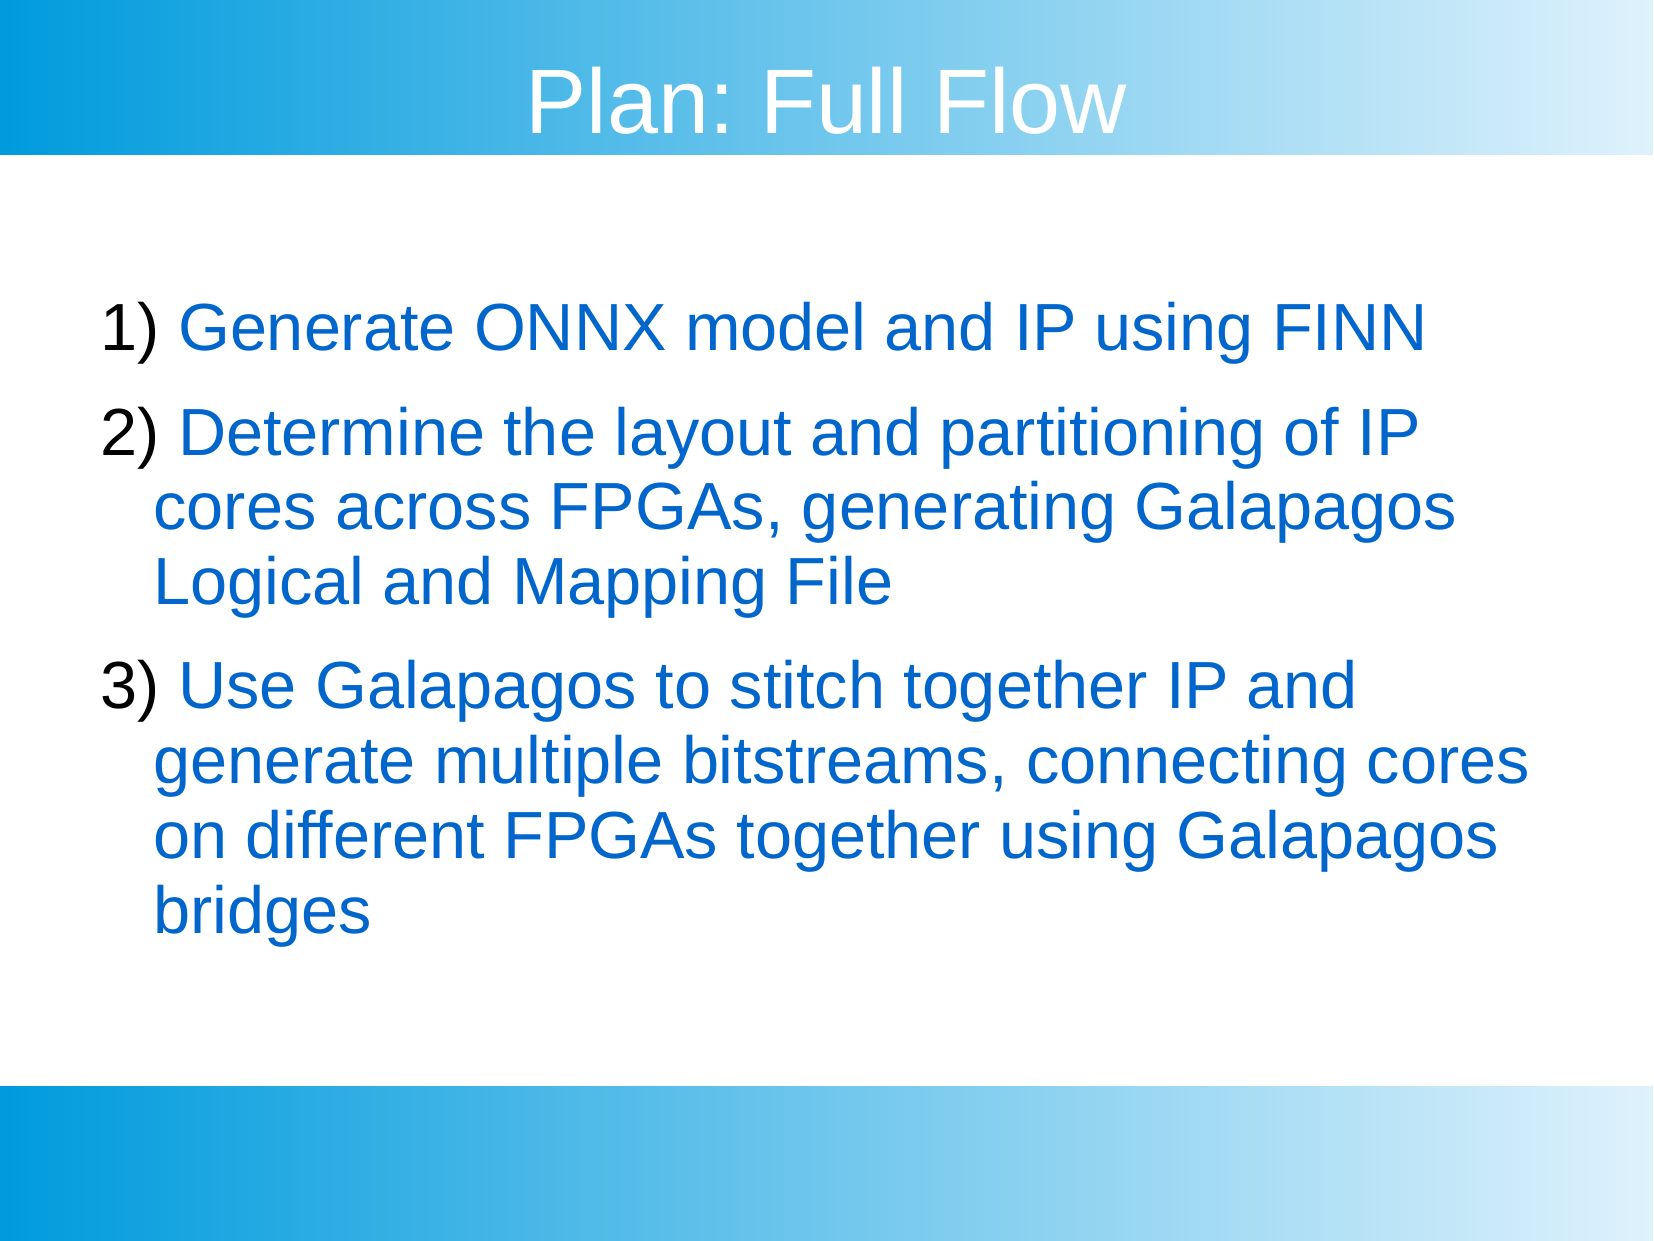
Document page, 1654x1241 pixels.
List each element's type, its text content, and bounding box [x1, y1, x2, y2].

list Generate ONNX model and IP using FINN Determine the layout and partitioning of IP cores across FPGAs, generating Galapagos Logical and Mapping File Use Galapagos to stitch together IP and generate multiple bitstreams, connecting cores on different FPGAs together using Galapagos bridges [82, 290, 1571, 1010]
title Plan: Full Flow [82, 49, 1571, 155]
